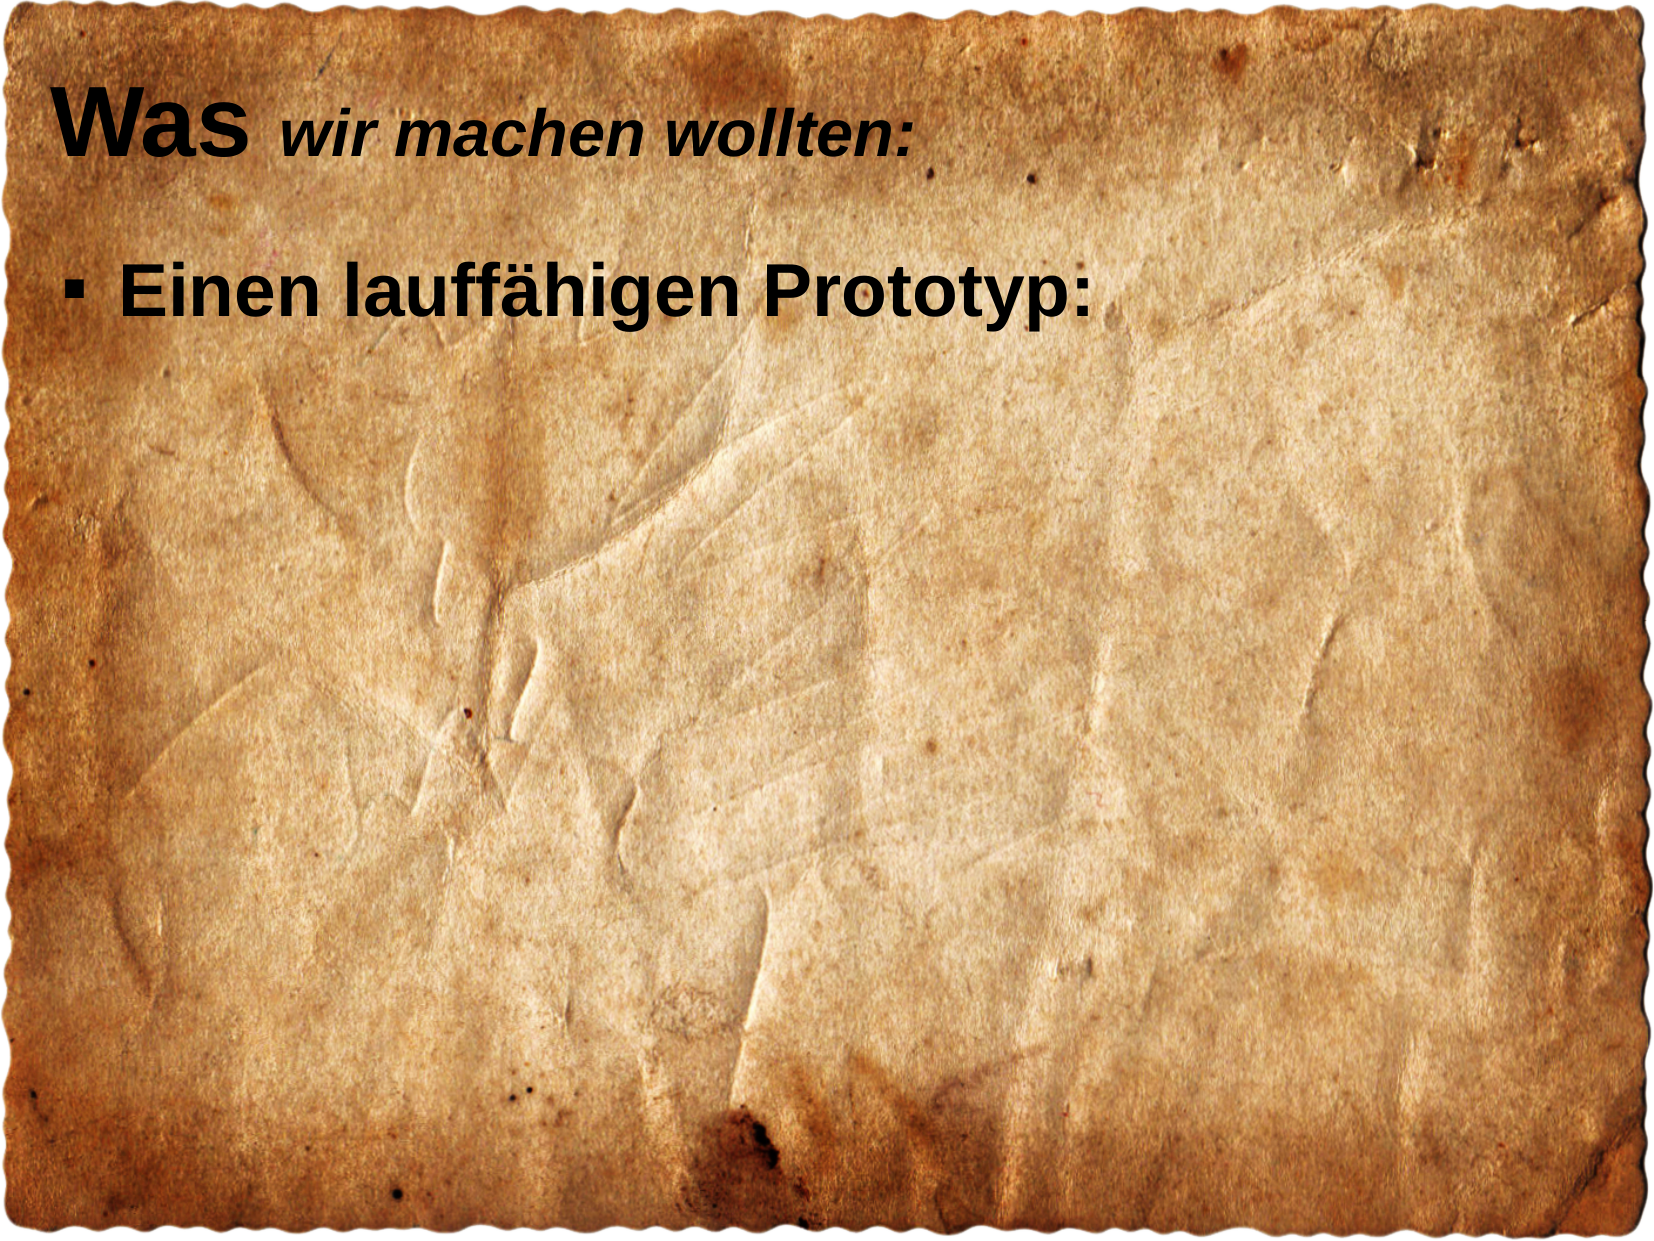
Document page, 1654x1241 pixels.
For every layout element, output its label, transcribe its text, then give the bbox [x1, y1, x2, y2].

text_box Was wir machen wollten: [35, 58, 951, 201]
list Einen lauffähigen Prototyp: [47, 248, 1595, 639]
picture [0, 0, 1654, 1241]
